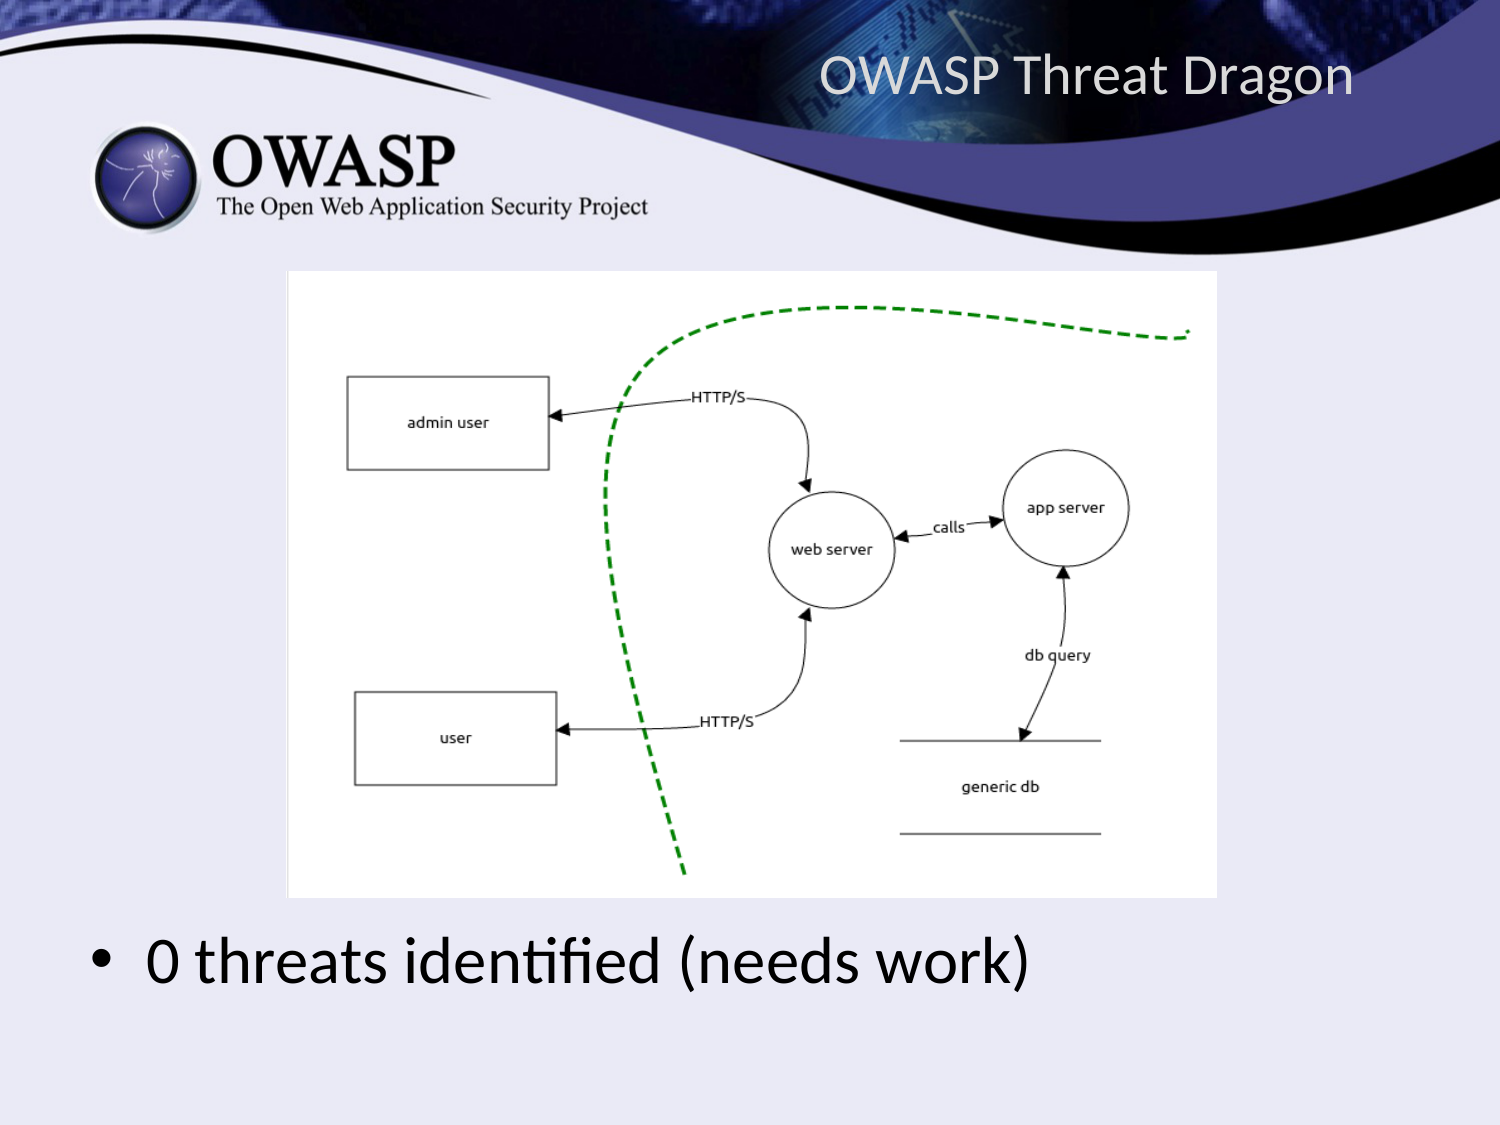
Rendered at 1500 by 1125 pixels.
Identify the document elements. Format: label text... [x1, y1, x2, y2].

title OWASP Threat Dragon [699, 0, 1476, 149]
list 0 threats identified (needs work) [75, 909, 1426, 1017]
list [75, 262, 1426, 886]
picture [0, 0, 1500, 1125]
